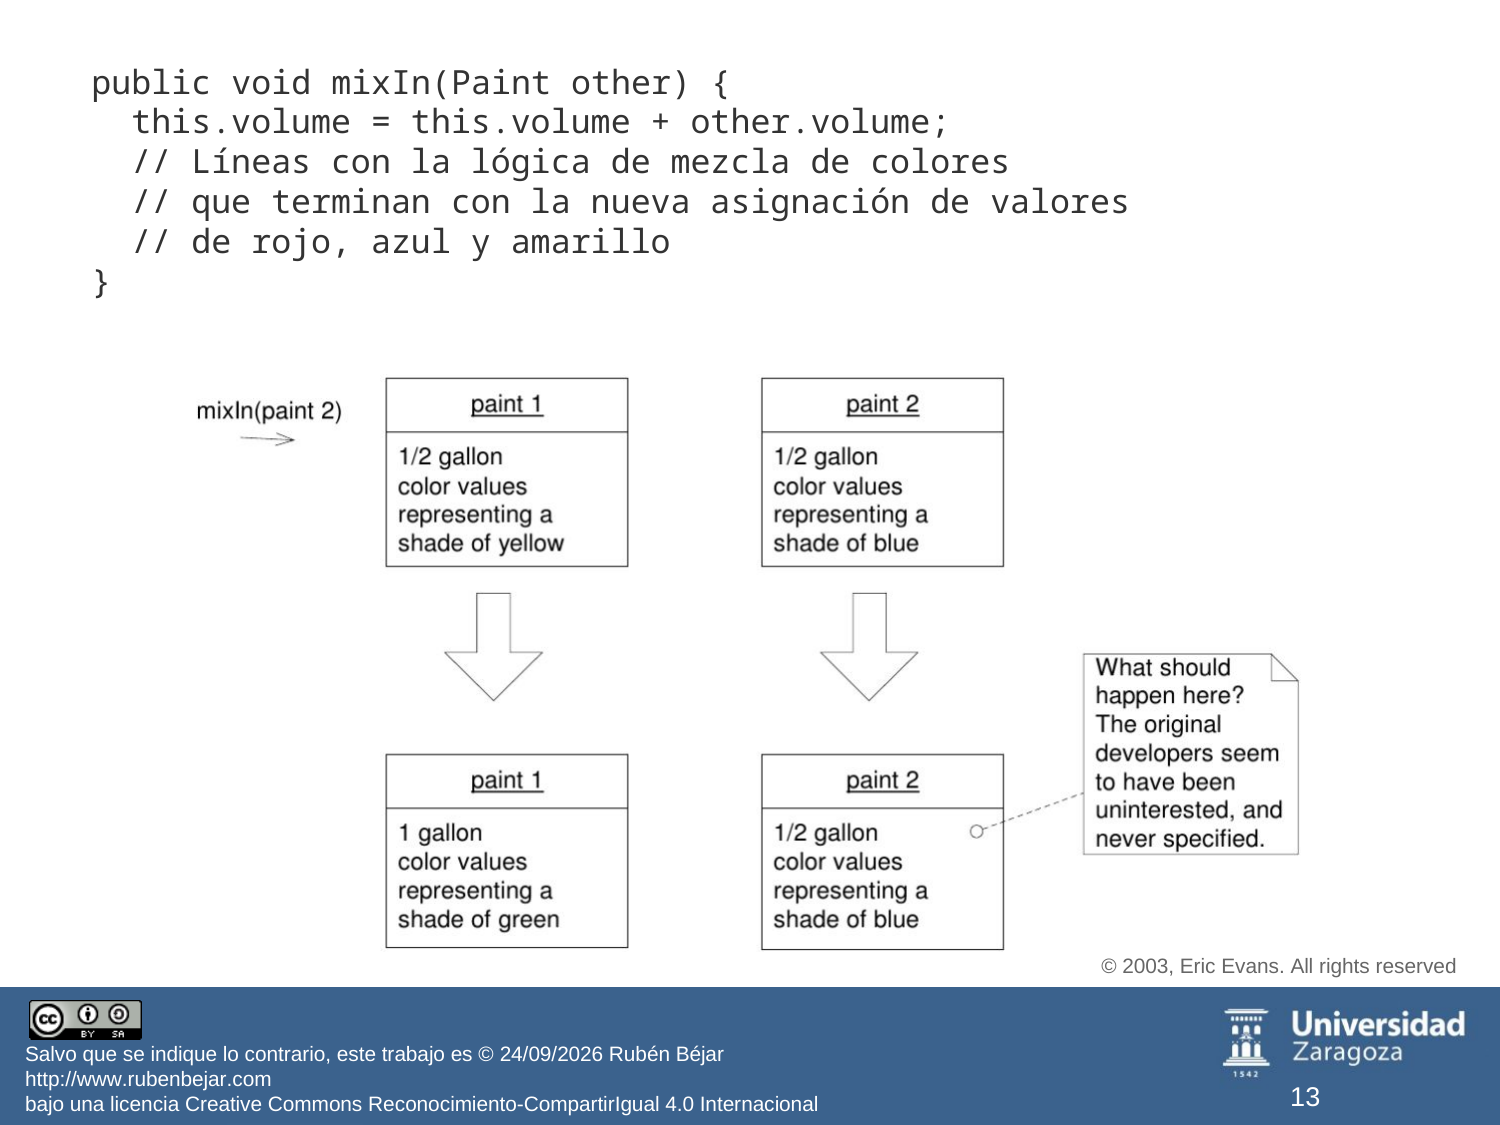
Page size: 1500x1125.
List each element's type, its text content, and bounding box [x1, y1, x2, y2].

picture [188, 342, 1312, 967]
picture [0, 987, 1500, 1125]
list public void mixIn(Paint other) { this.volume = this.volume + other.volume; // Líneas con la lógica de mezcla de colores // que terminan con la nueva asignación de valores // de rojo, azul y amarillo } [76, 53, 1447, 313]
text_box © 2003, Eric Evans. All rights reserved [1086, 944, 1477, 985]
